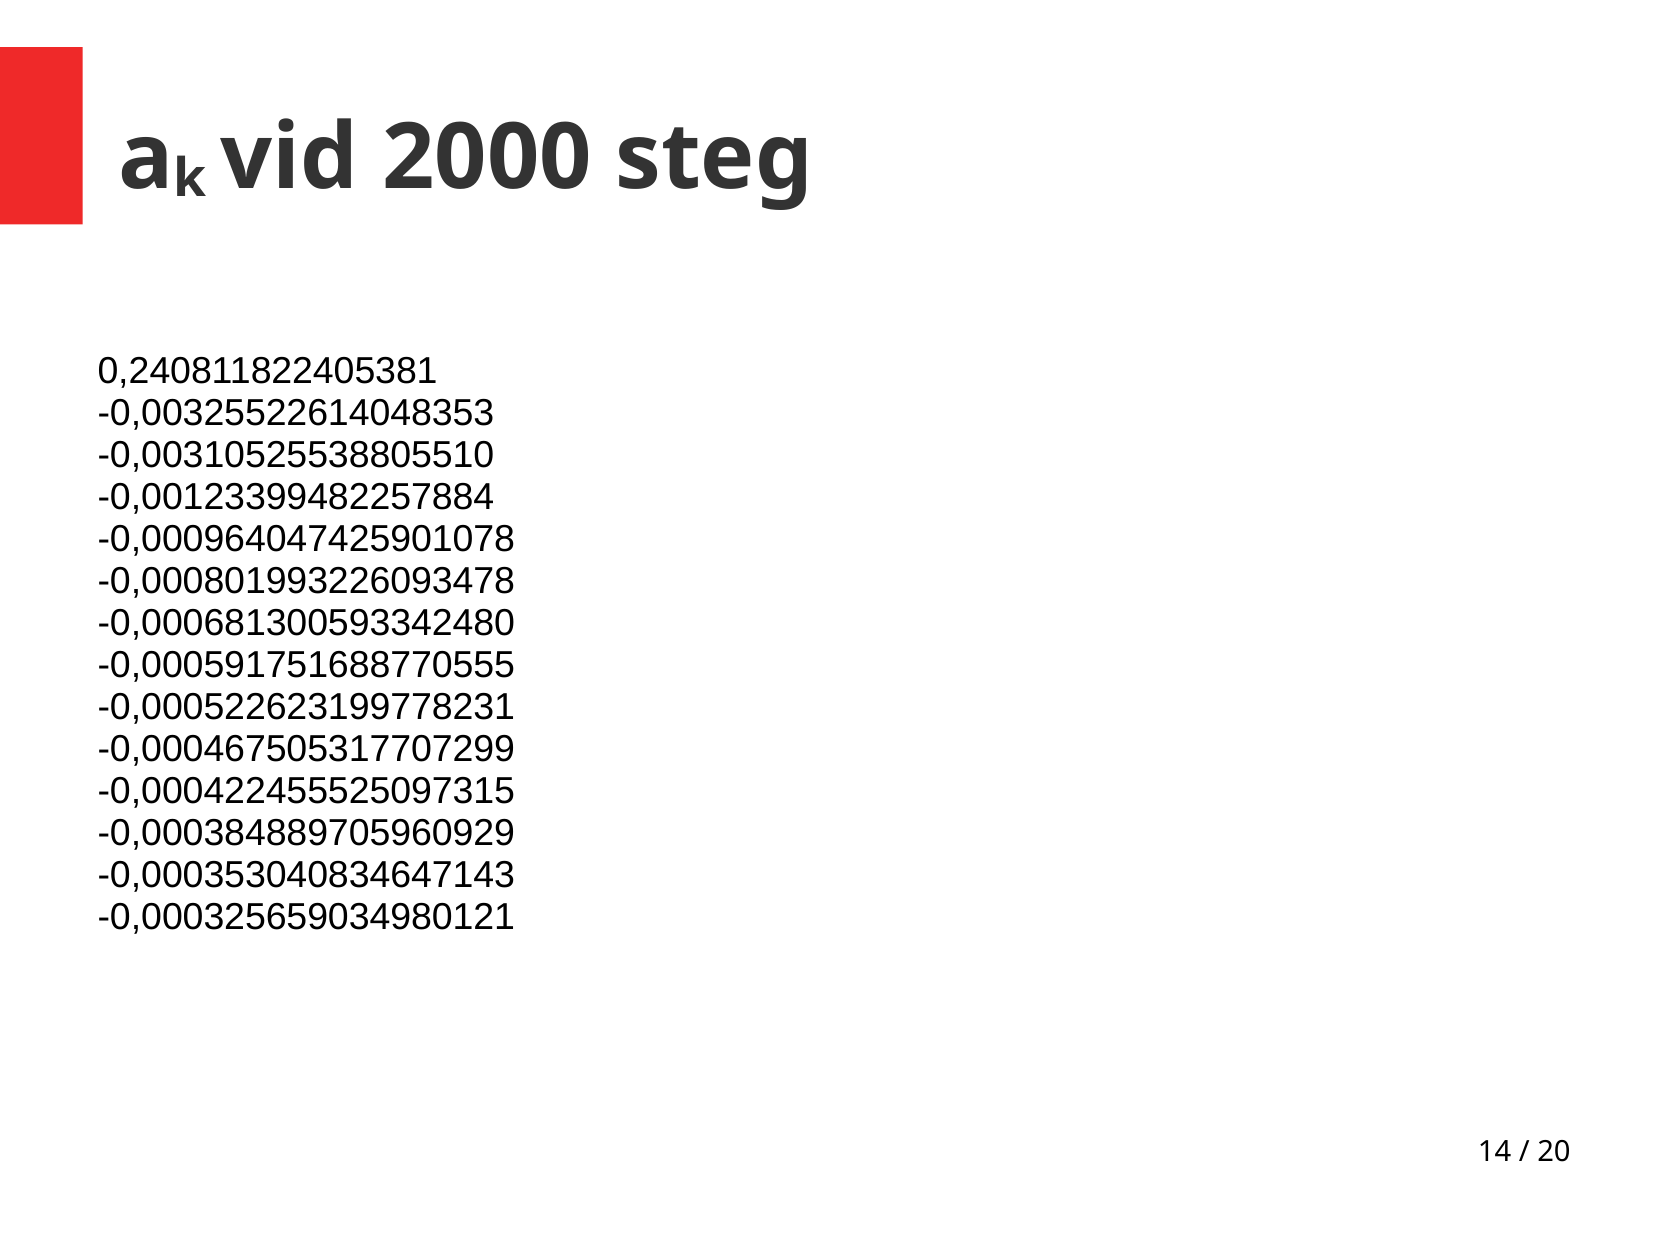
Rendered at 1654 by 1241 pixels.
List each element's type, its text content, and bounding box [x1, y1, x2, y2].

text_box 0,240811822405381 -0,00325522614048353 -0,00310525538805510 -0,00123399482257884 -0,000964047425901078 -0,000801993226093478 -0,000681300593342480 -0,000591751688770555 -0,000522623199778231 -0,000467505317707299 -0,000422455525097315 -0,000384889705960929 -0,000353040834647143 -0,000325659034980121 [82, 342, 615, 946]
title ak vid 2000 steg [118, 49, 1571, 257]
